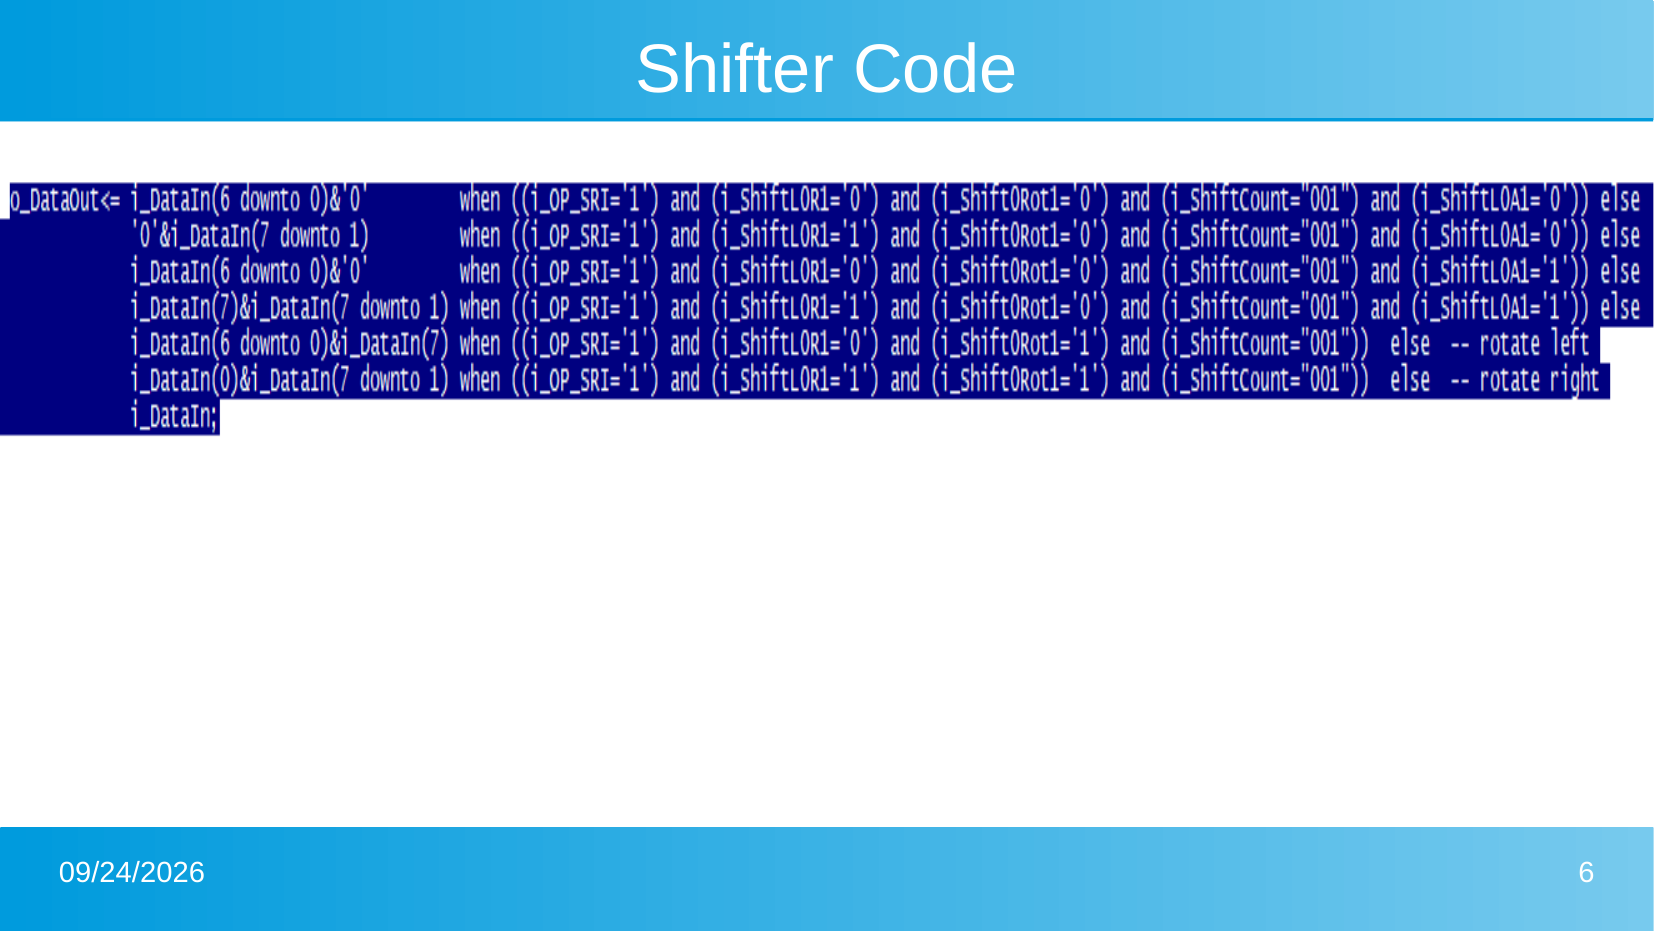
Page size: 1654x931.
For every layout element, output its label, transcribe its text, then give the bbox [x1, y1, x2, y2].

title Shifter Code [59, 29, 1595, 108]
picture [0, 181, 1654, 451]
